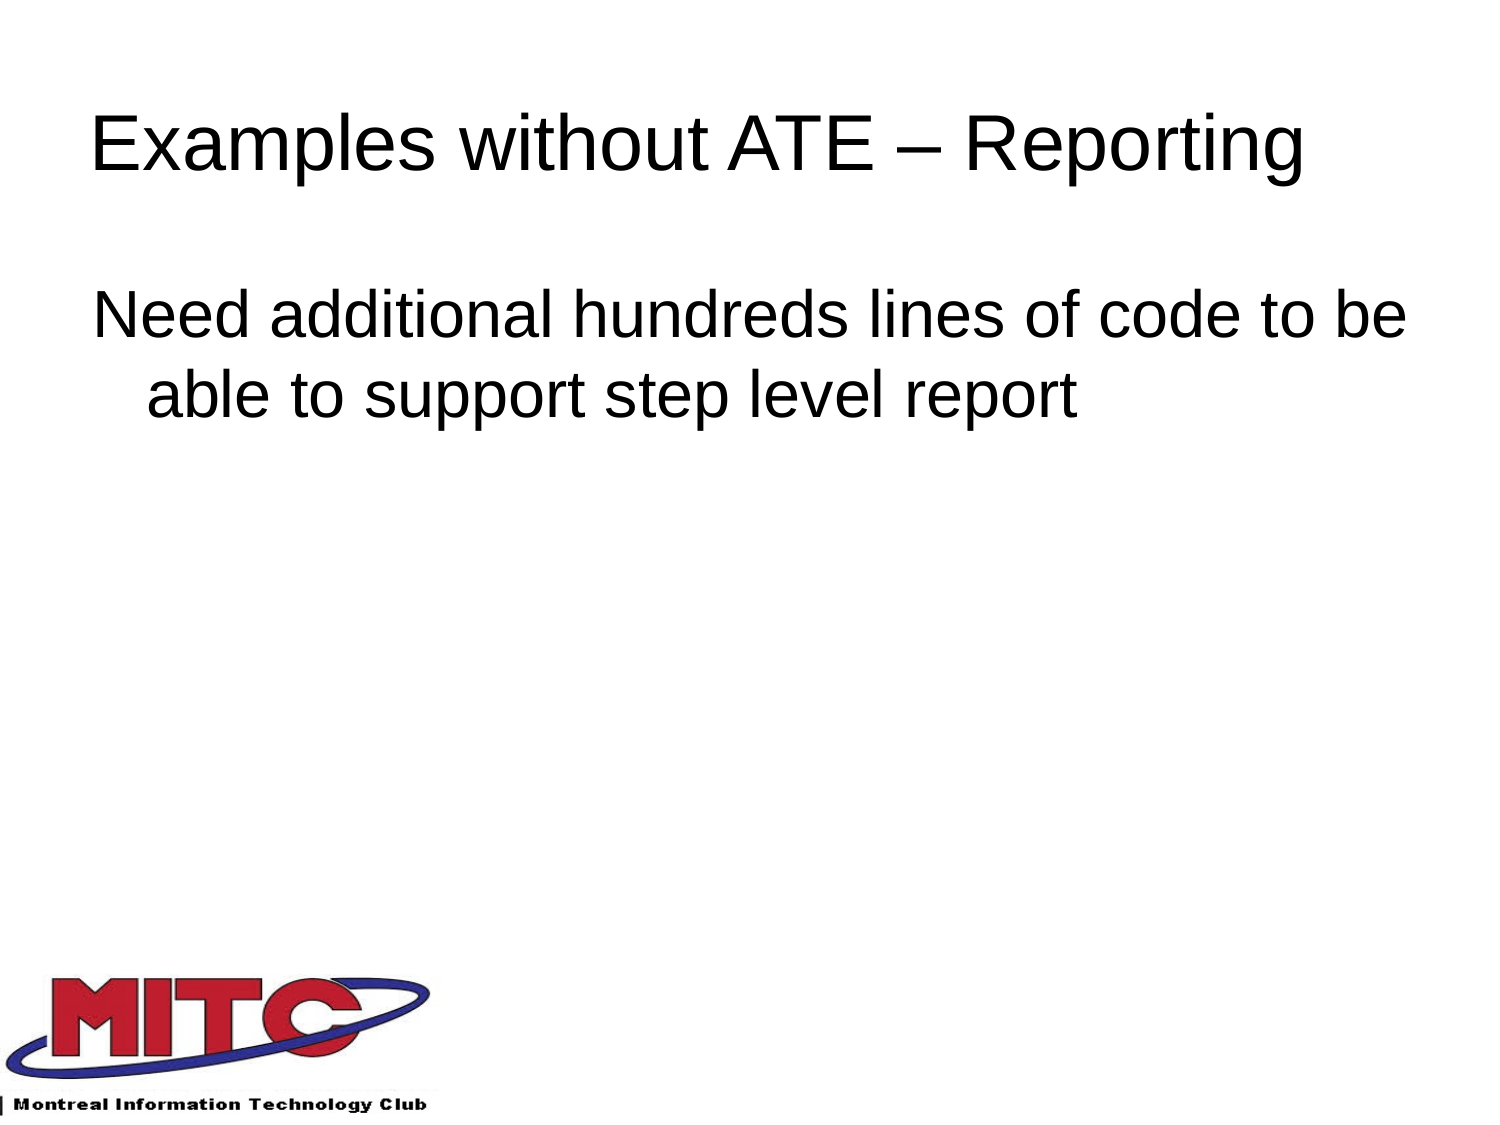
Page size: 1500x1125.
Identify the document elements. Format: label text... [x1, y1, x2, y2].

list Need additional hundreds lines of code to be able to support step level report [75, 263, 1426, 916]
picture [0, 974, 480, 1116]
title Examples without ATE – Reporting [75, 44, 1426, 233]
